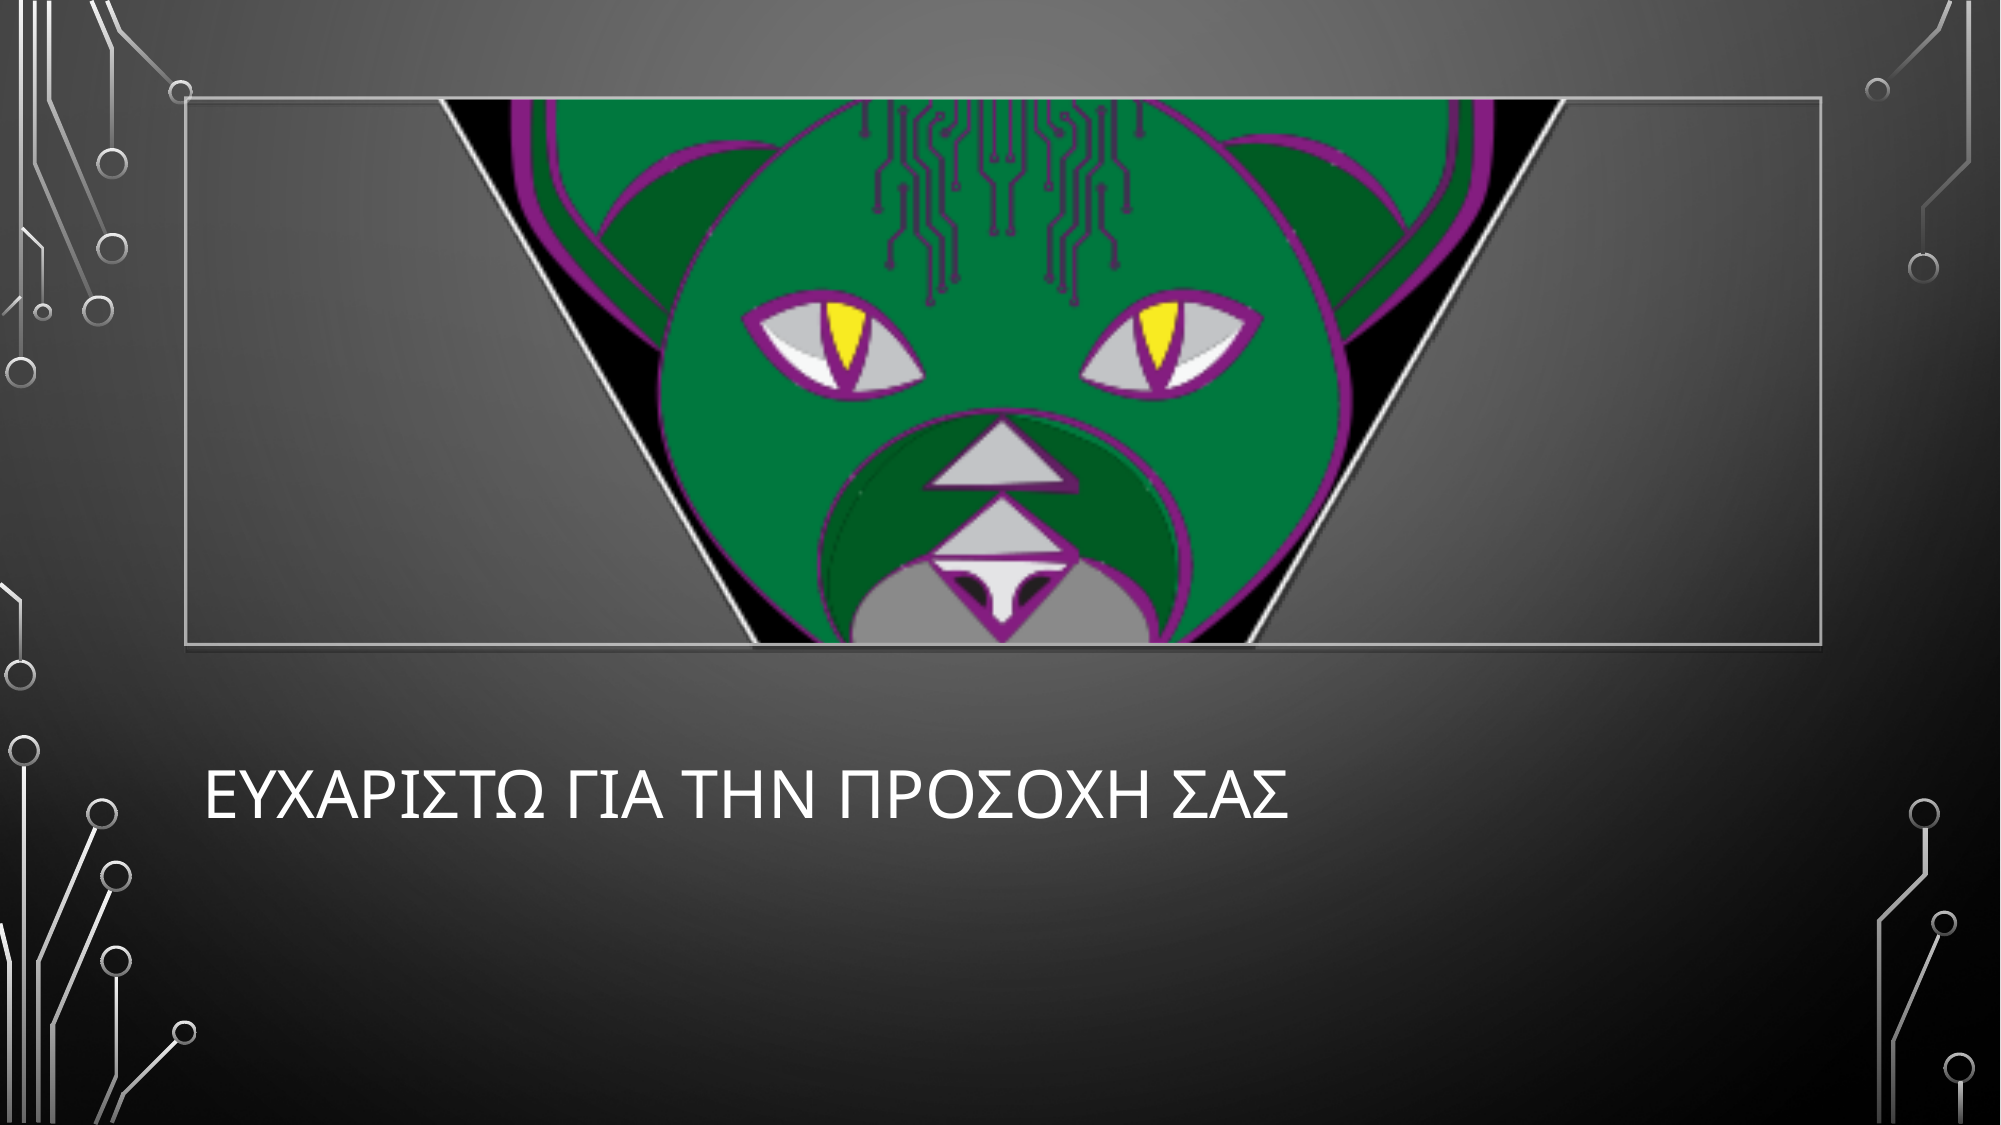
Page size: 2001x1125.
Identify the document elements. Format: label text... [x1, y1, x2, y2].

title Ευχαριστω για την προσοχη σασ [187, 706, 1814, 841]
picture [187, 99, 1820, 643]
